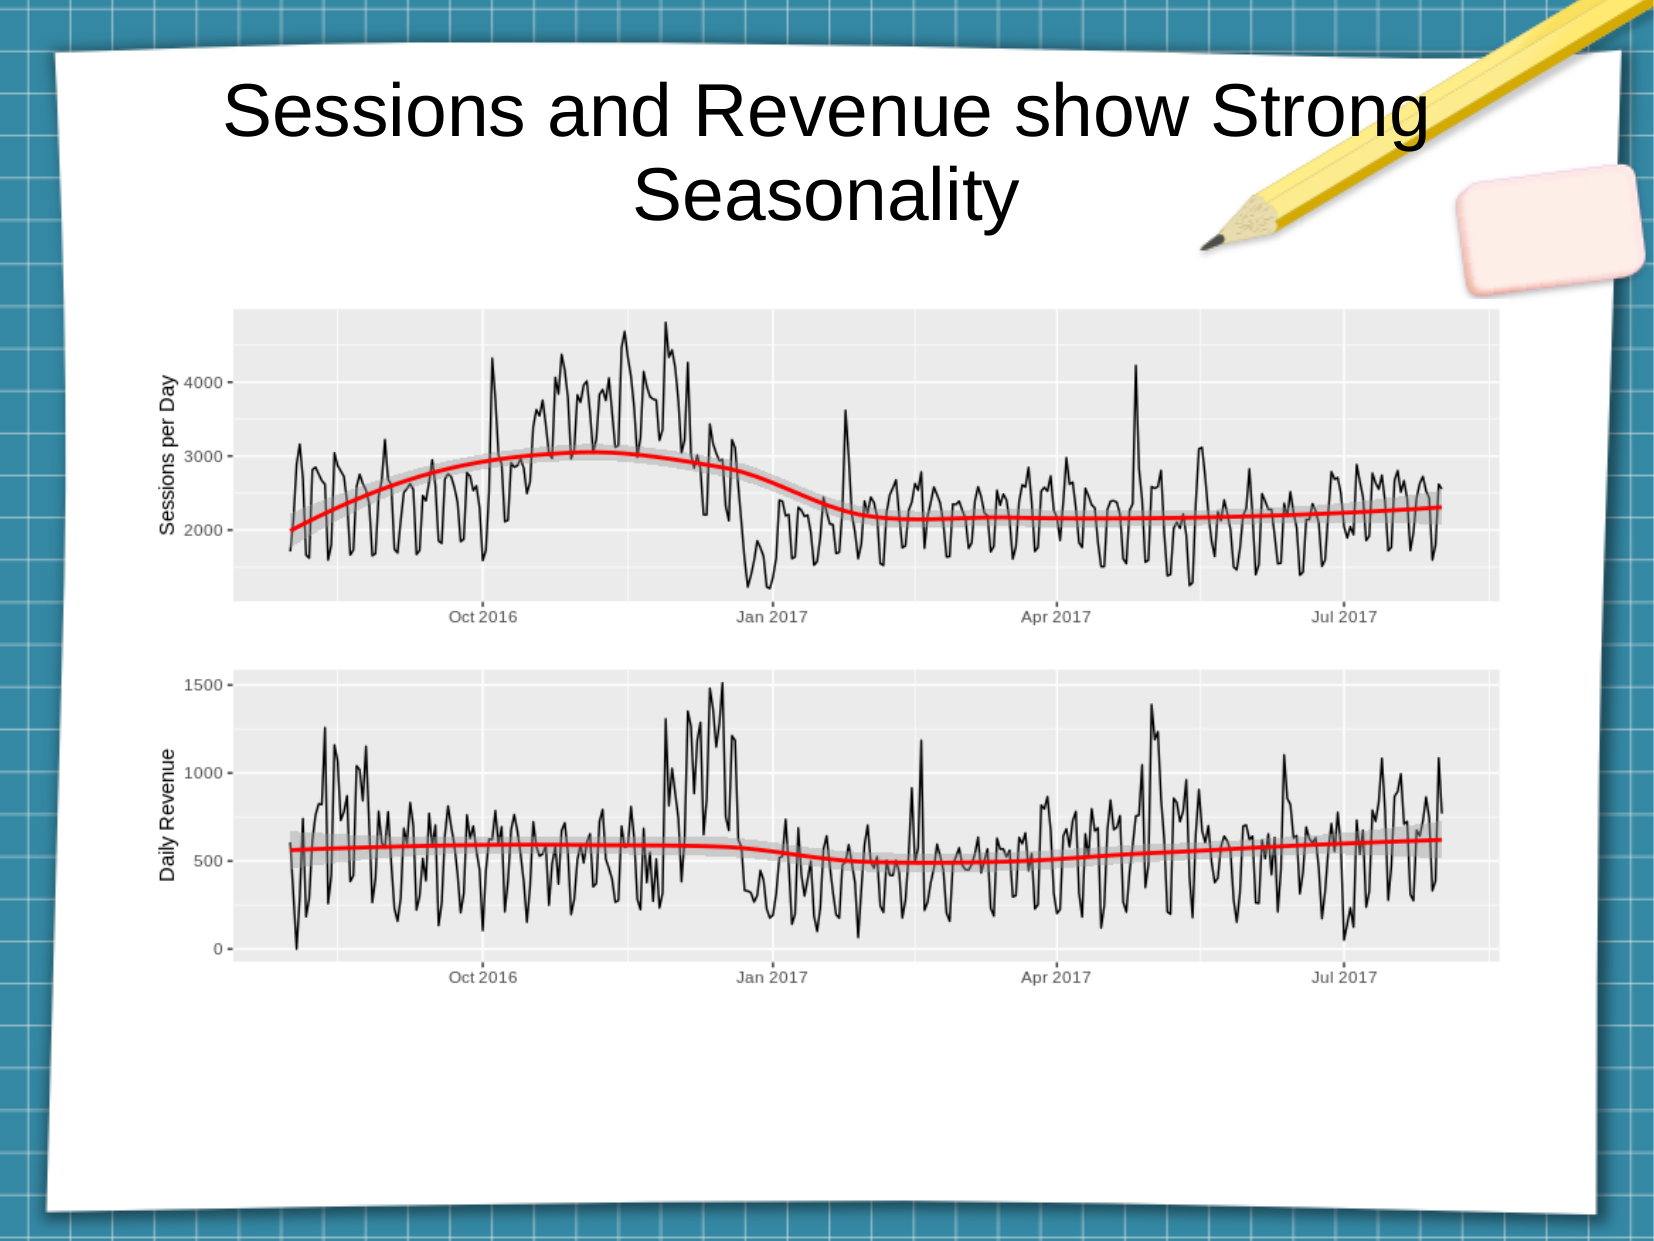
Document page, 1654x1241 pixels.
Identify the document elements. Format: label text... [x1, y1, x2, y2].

picture [0, 0, 1654, 1241]
title Sessions and Revenue show Strong Seasonality [82, 49, 1571, 257]
